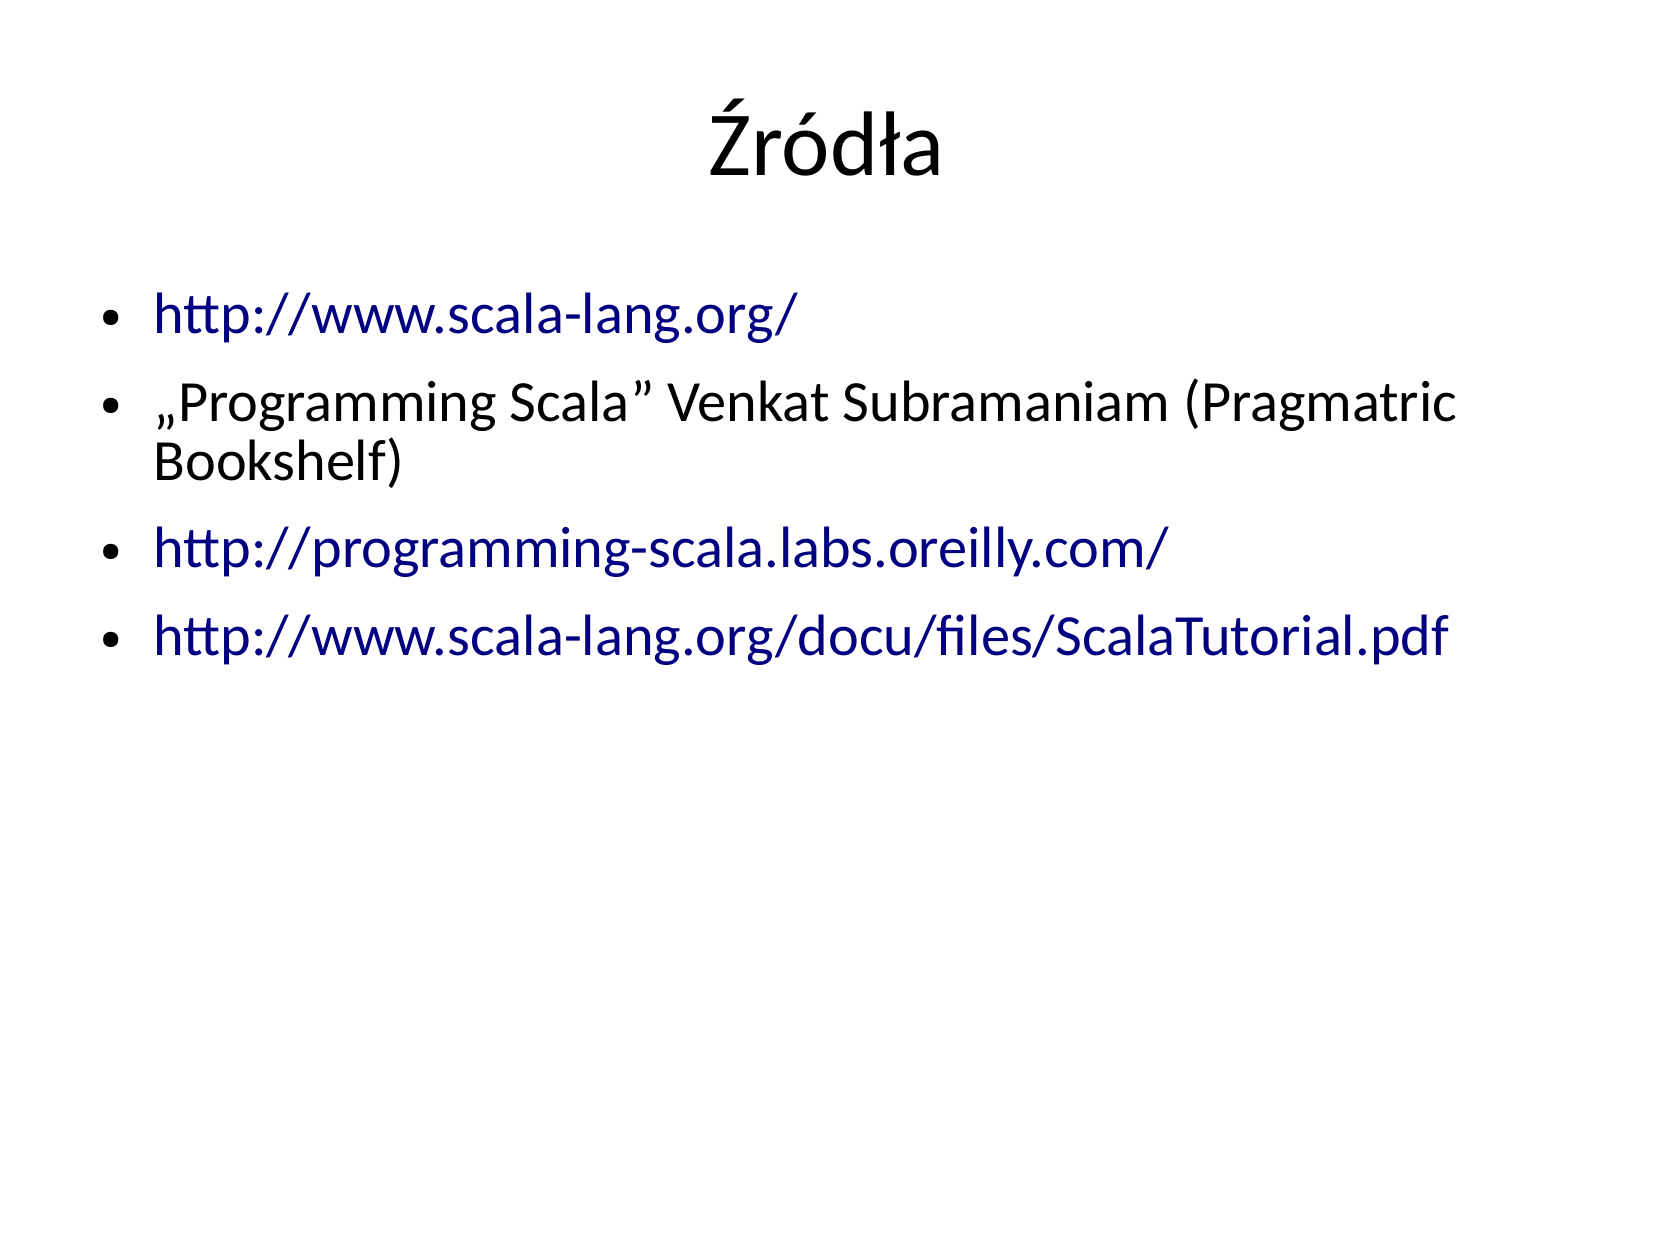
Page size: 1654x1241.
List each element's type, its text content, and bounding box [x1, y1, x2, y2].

list http://www.scala-lang.org/ „Programming Scala” Venkat Subramaniam (Pragmatric Bookshelf) http://programming-scala.labs.oreilly.com/ http://www.scala-lang.org/docu/files/ScalaTutorial.pdf [82, 290, 1571, 1094]
title Źródła [82, 56, 1571, 250]
